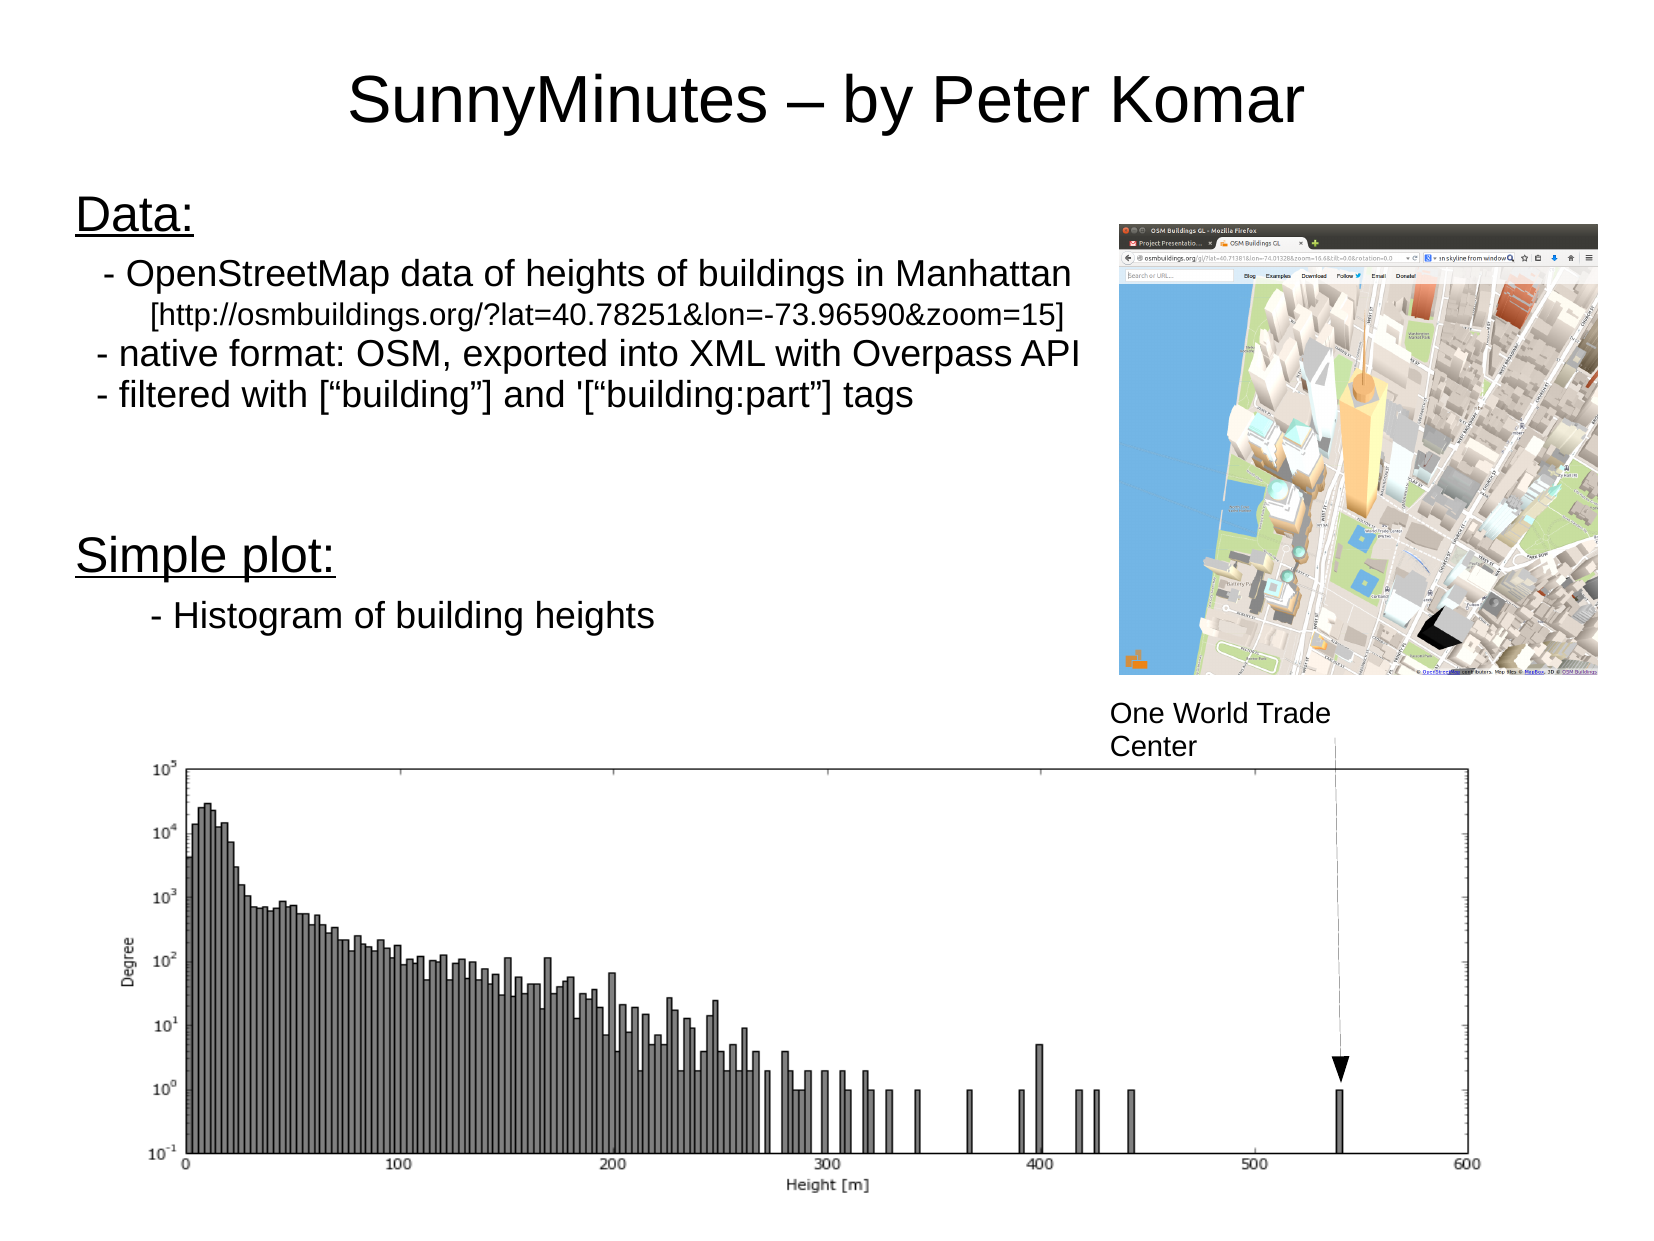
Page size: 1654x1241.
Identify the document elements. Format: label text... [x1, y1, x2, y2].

picture [1119, 224, 1598, 675]
text_box One World Trade Center [1095, 690, 1441, 738]
subtitle Data: - OpenStreetMap data of heights of buildings in Manhattan [http://osmbuildings.org/?lat=40.78251&lon=-73.96590&zoom=15] - native format: OSM, exported into XML with Overpass API - filtered with [“building”] and '[“building:part”] tags Simple plot: - Histogram of building heights [75, 149, 1598, 675]
picture [0, 719, 1633, 1216]
title SunnyMinutes – by Peter Komar [82, 49, 1571, 149]
